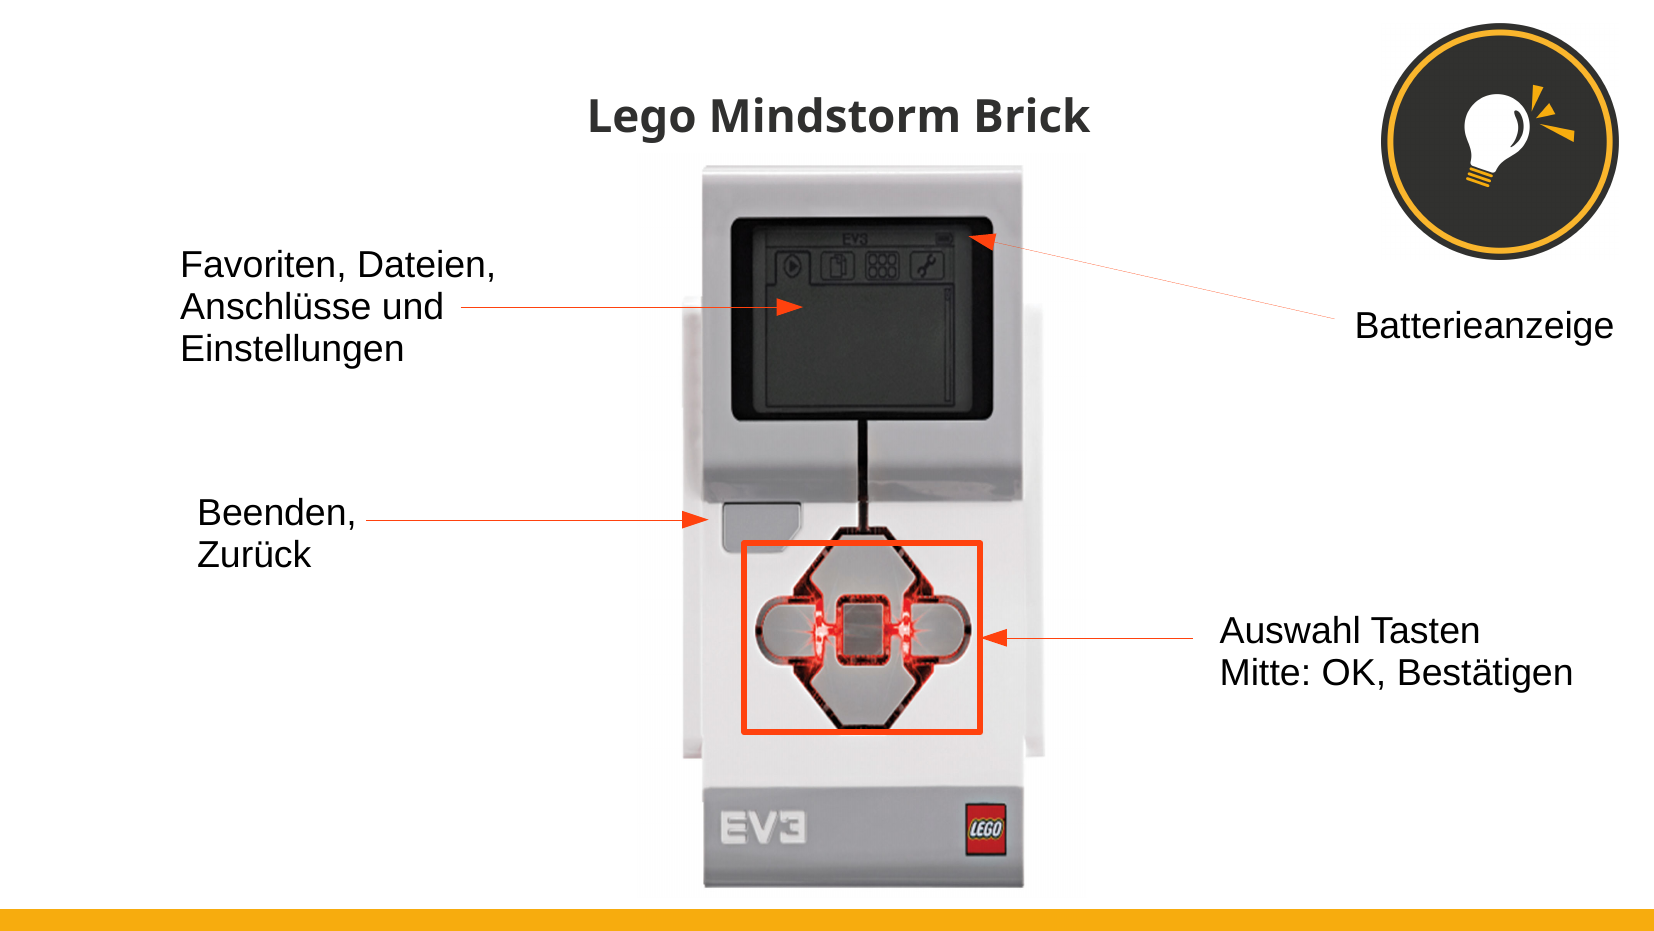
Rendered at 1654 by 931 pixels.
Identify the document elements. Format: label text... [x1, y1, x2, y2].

picture [637, 153, 1087, 898]
text_box Batterieanzeige [1339, 297, 1630, 355]
text_box Beenden, Zurück [182, 484, 383, 584]
picture [1381, 23, 1619, 260]
text_box [0, 909, 1654, 931]
text_box Auswahl Tasten Mitte: OK, Bestätigen [1204, 602, 1589, 702]
title Lego Mindstorm Brick [94, 37, 1381, 193]
picture [747, 546, 977, 729]
text_box Favoriten, Dateien, Anschlüsse und Einstellungen [165, 236, 512, 378]
